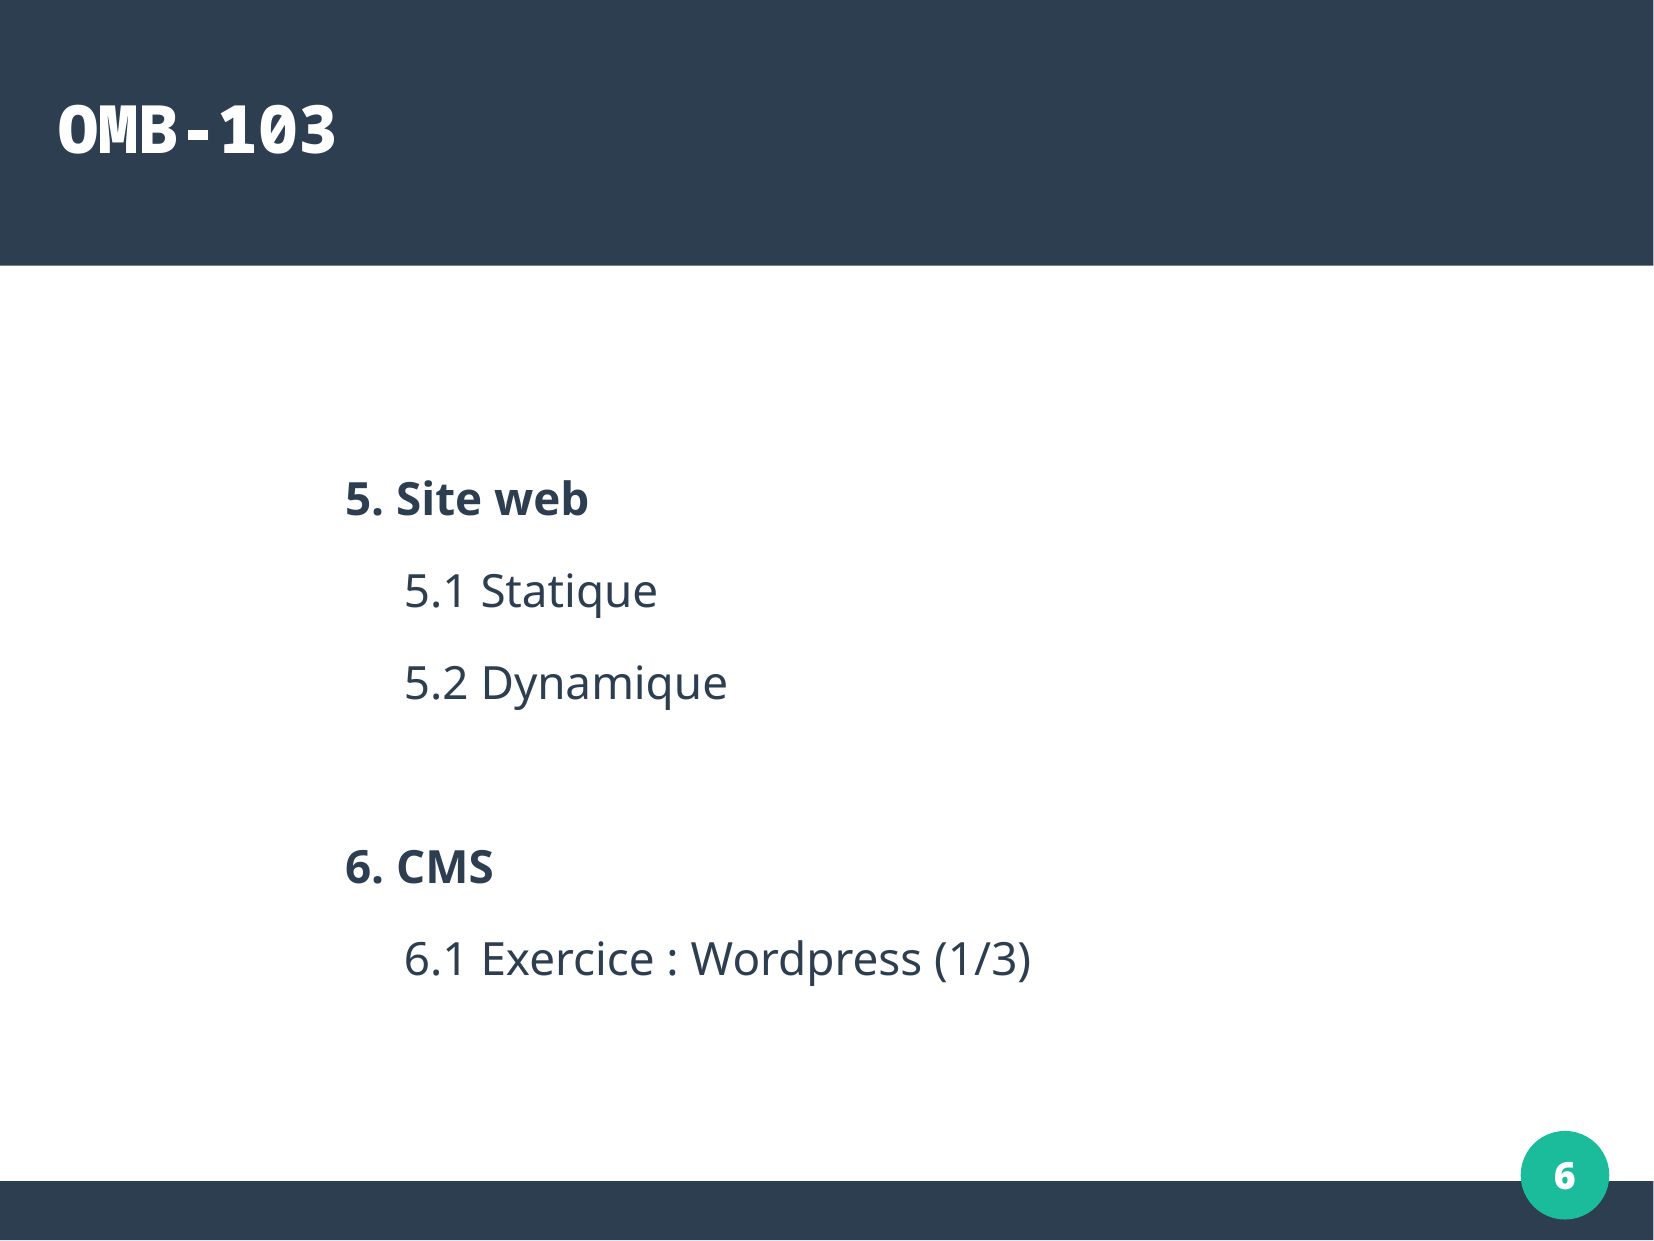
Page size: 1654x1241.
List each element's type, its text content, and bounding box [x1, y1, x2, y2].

title OMB-103 [59, 49, 1595, 207]
list 5. Site web 5.1 Statique 5.2 Dynamique 6. CMS 6.1 Exercice : Wordpress (1/3) [345, 270, 1654, 1186]
